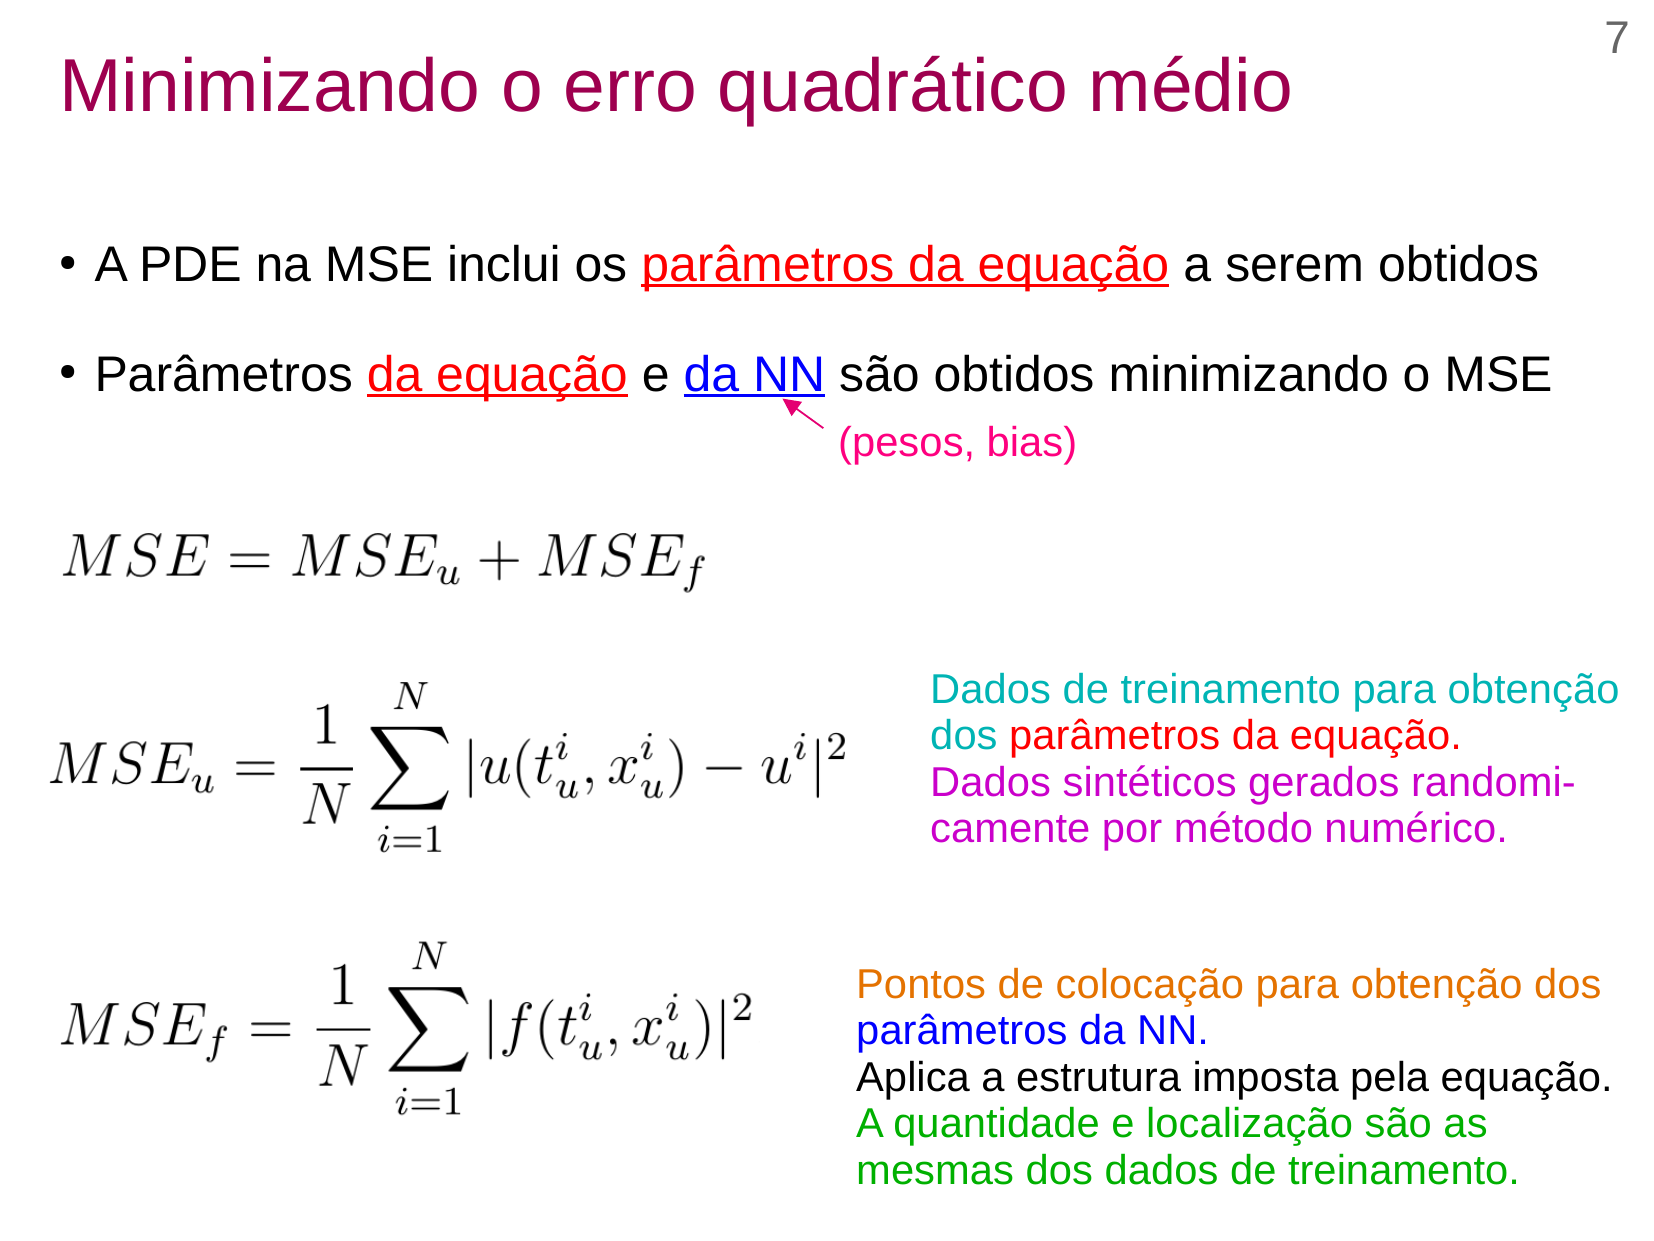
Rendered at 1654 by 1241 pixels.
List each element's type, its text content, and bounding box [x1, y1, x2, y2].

title Minimizando o erro quadrático médio [59, 29, 1595, 148]
text_box Dados de treinamento para obtenção dos parâmetros da equação. Dados sintéticos gerados randomi-camente por método numérico. [915, 658, 1639, 906]
text_box Pontos de colocação para obtenção dos parâmetros da NN. Aplica a estrutura imposta pela equação. A quantidade e localização são as mesmas dos dados de treinamento. [841, 953, 1639, 1205]
picture [61, 531, 709, 600]
text_box (pesos, bias) [823, 411, 1093, 473]
picture [59, 930, 760, 1126]
picture [44, 681, 850, 857]
list A PDE na MSE inclui os parâmetros da equação a serem obtidos Parâmetros da equação e da NN são obtidos minimizando o MSE [59, 236, 1595, 1211]
